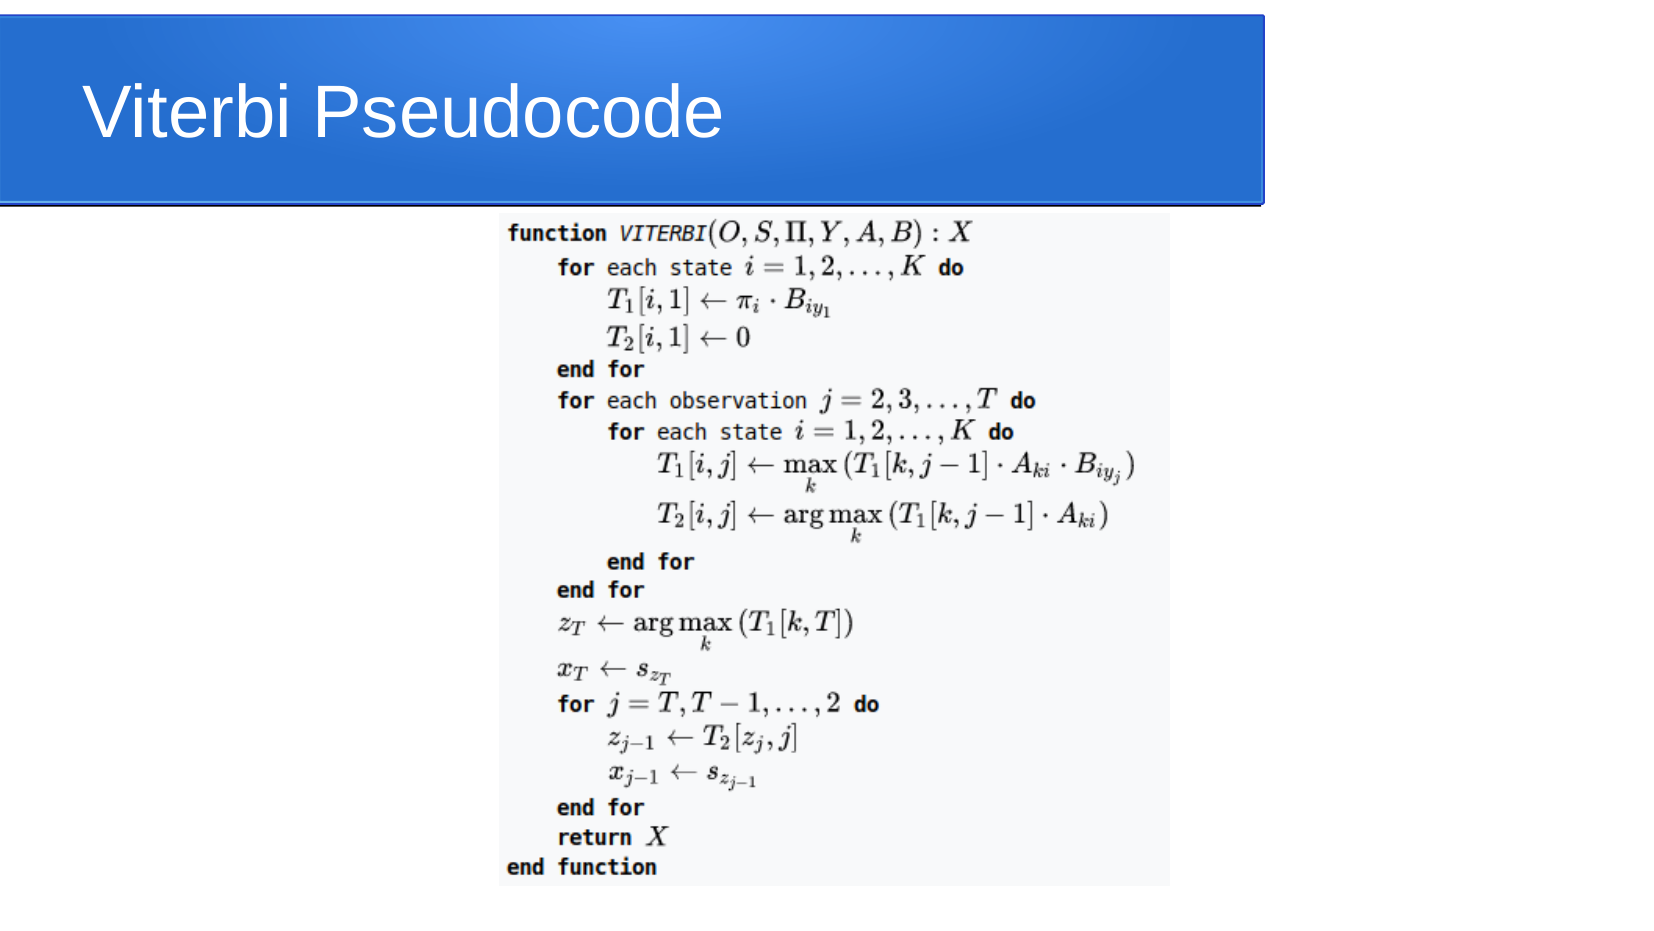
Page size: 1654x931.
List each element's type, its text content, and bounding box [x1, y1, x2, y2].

title Viterbi Pseudocode [82, 35, 1235, 189]
picture [499, 213, 1170, 886]
